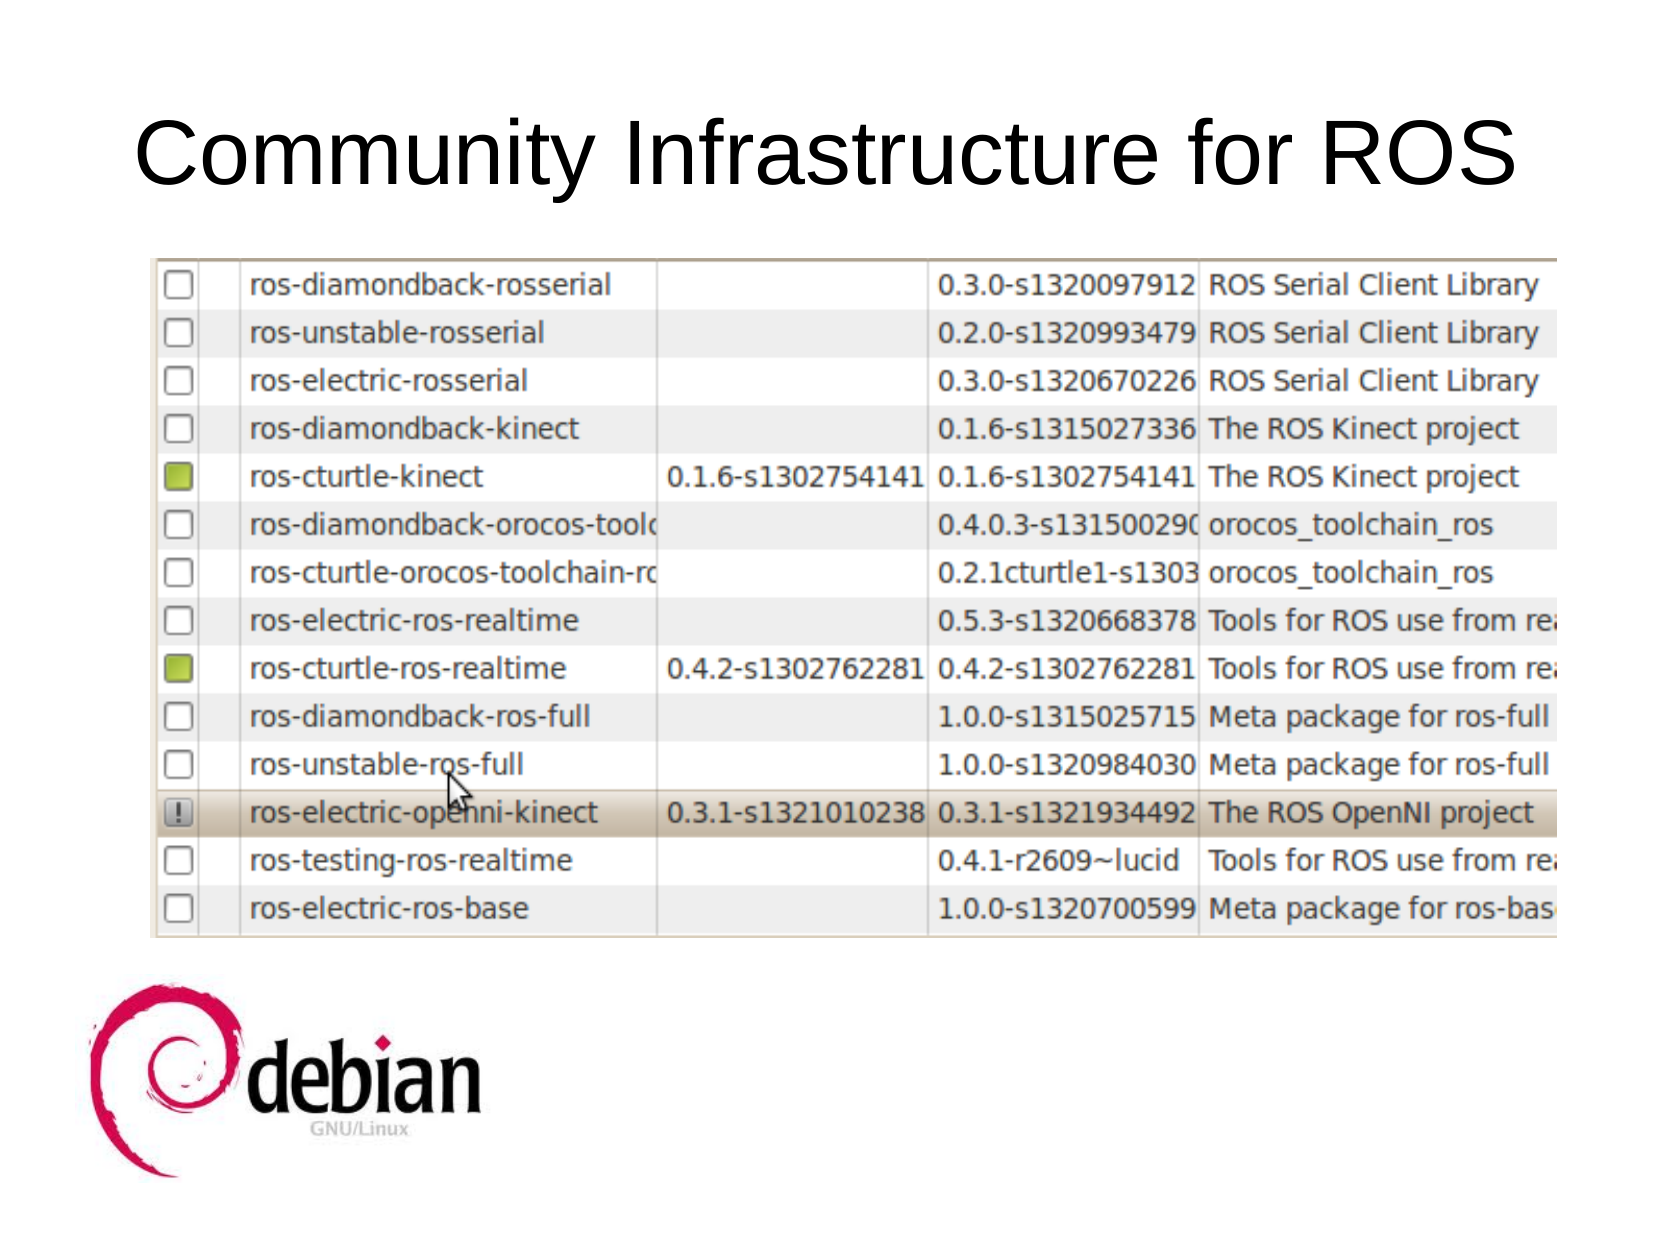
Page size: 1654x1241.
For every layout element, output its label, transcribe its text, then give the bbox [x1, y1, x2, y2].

title Community Infrastructure for ROS [82, 56, 1571, 250]
picture [75, 974, 505, 1183]
picture [150, 258, 1557, 938]
